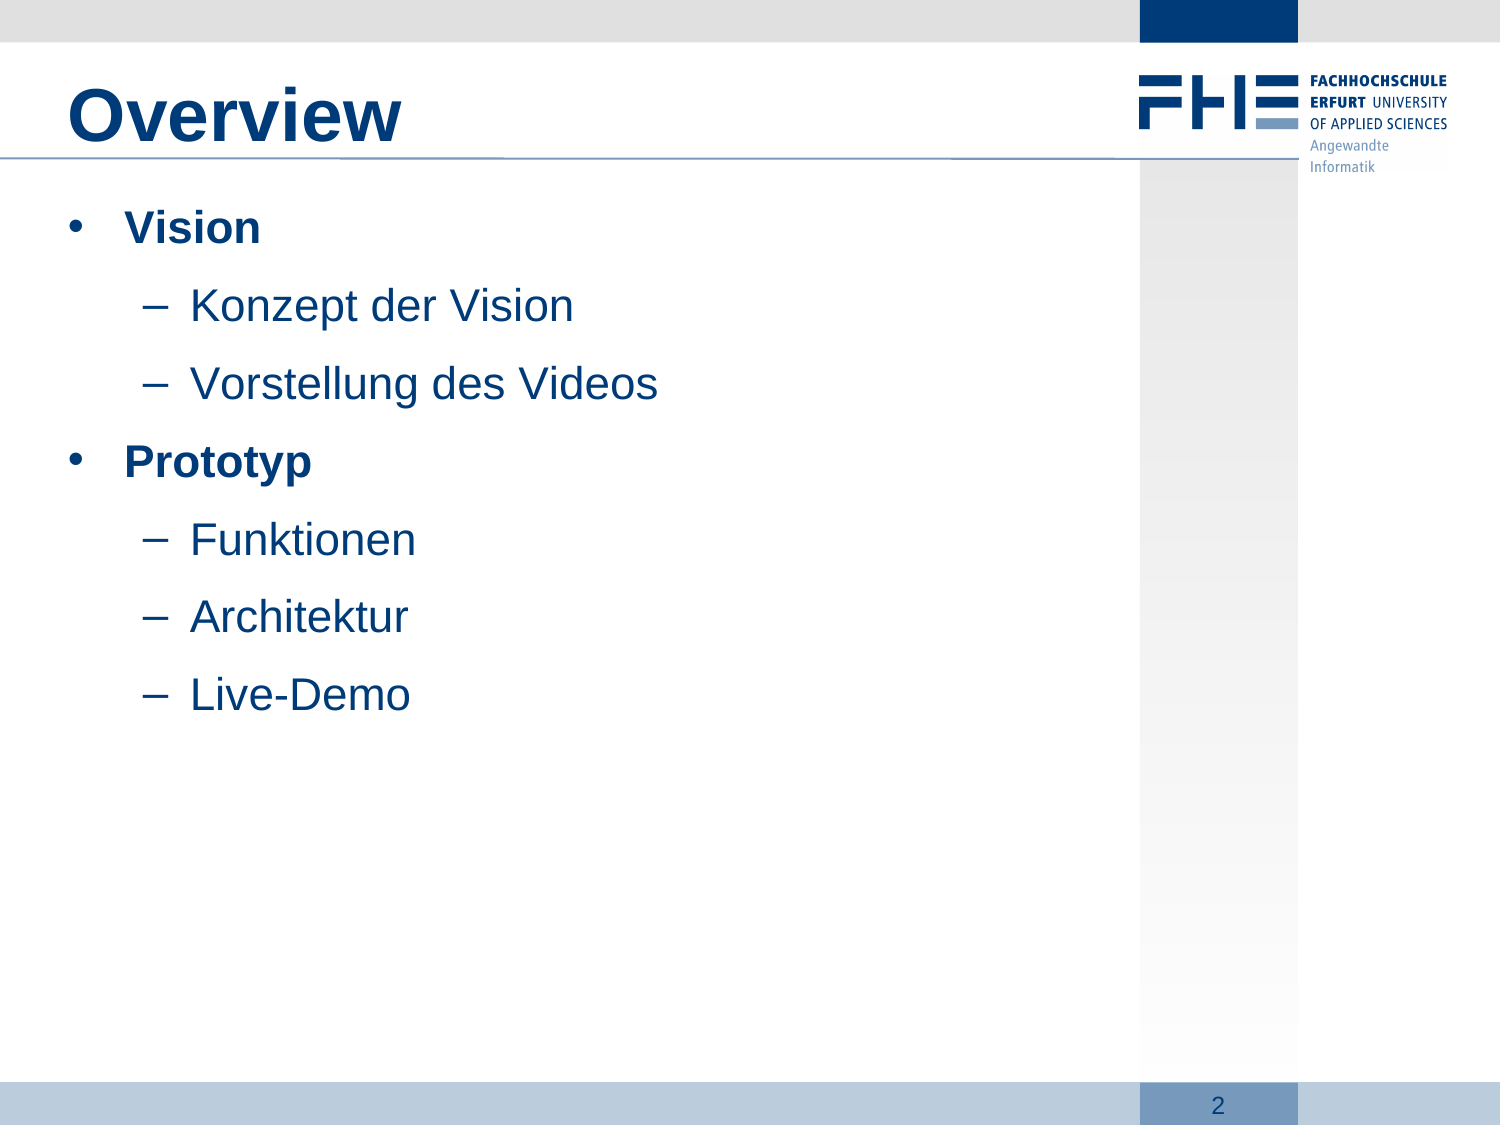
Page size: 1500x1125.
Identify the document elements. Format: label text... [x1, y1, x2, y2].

list Vision Konzept der Vision Vorstellung des Videos Prototyp Funktionen Architektur Live-Demo [53, 190, 1500, 1100]
picture [1139, 75, 1447, 172]
title Overview [53, 58, 1140, 142]
